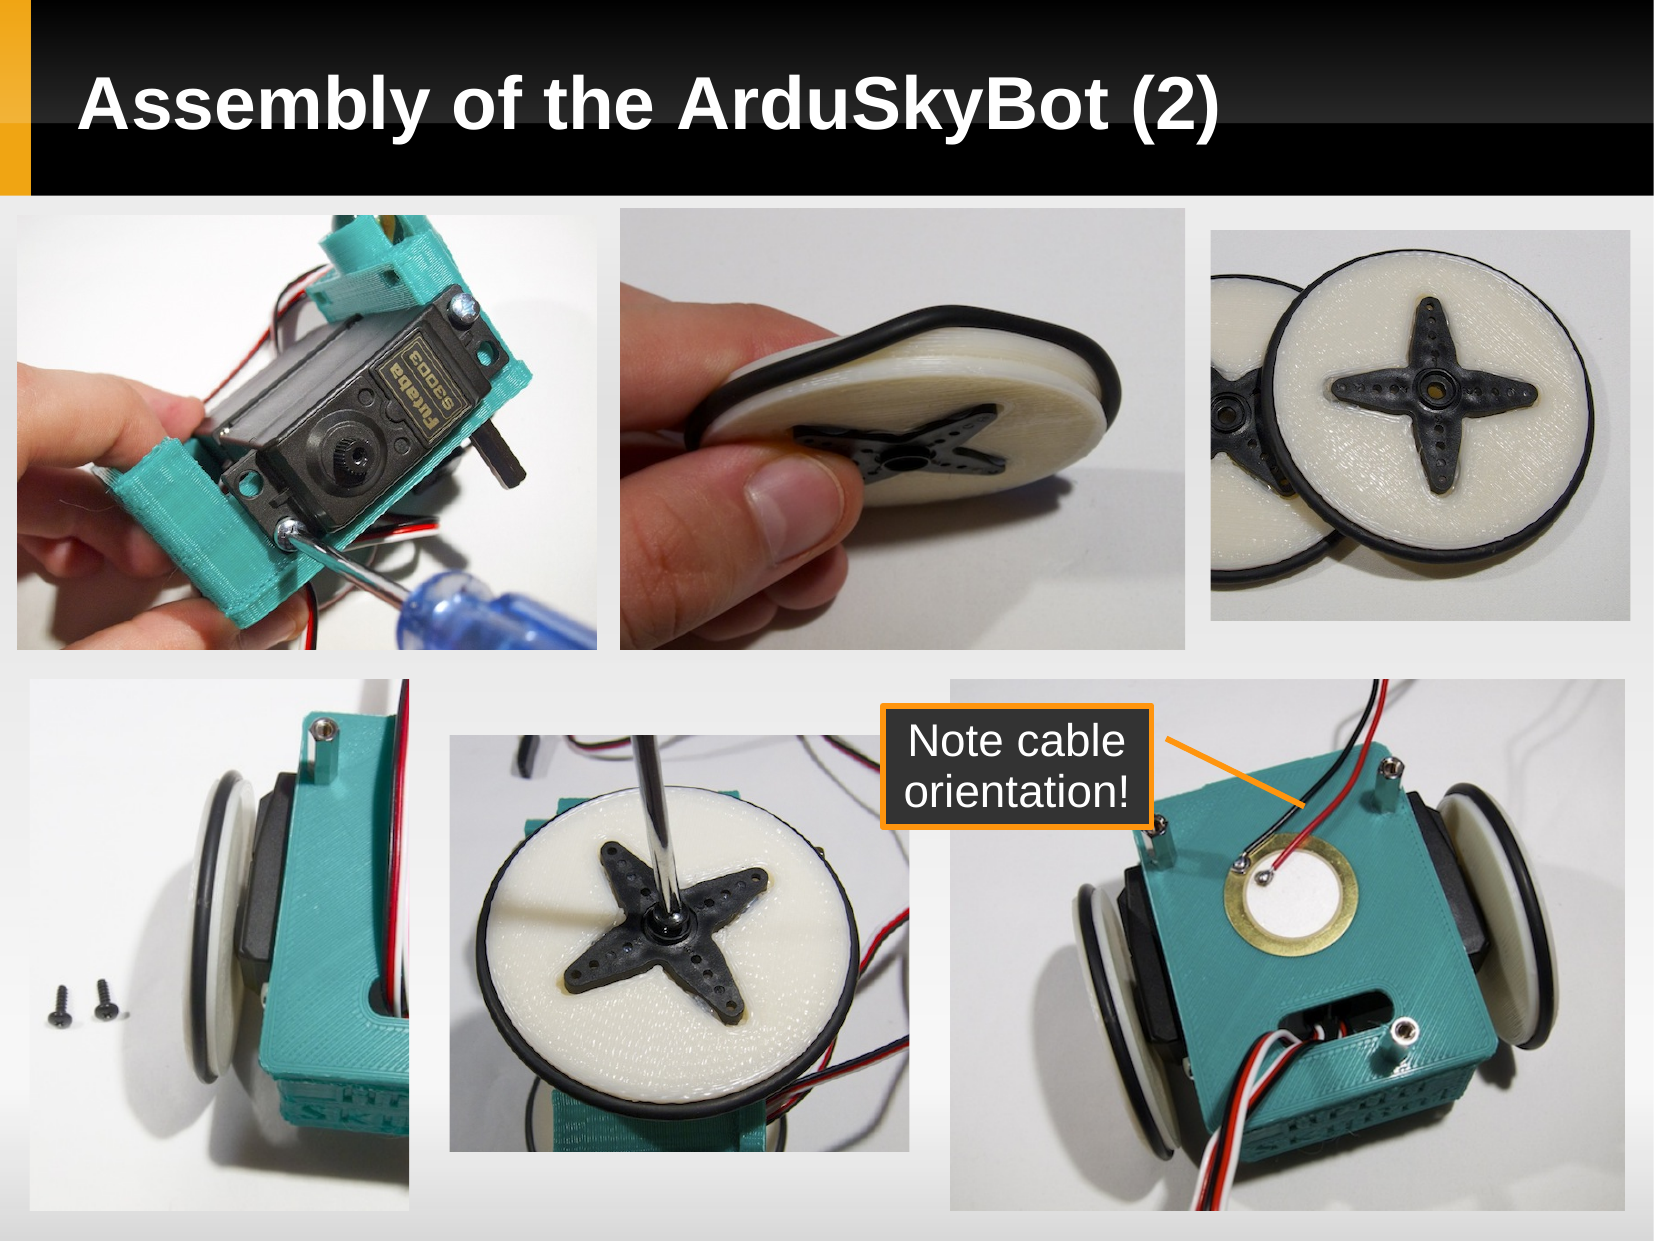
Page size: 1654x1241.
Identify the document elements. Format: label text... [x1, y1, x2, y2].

title Assembly of the ArduSkyBot (2) [76, 0, 1565, 208]
picture [0, 0, 1654, 1241]
text_box Note cable orientation! [883, 706, 1151, 827]
